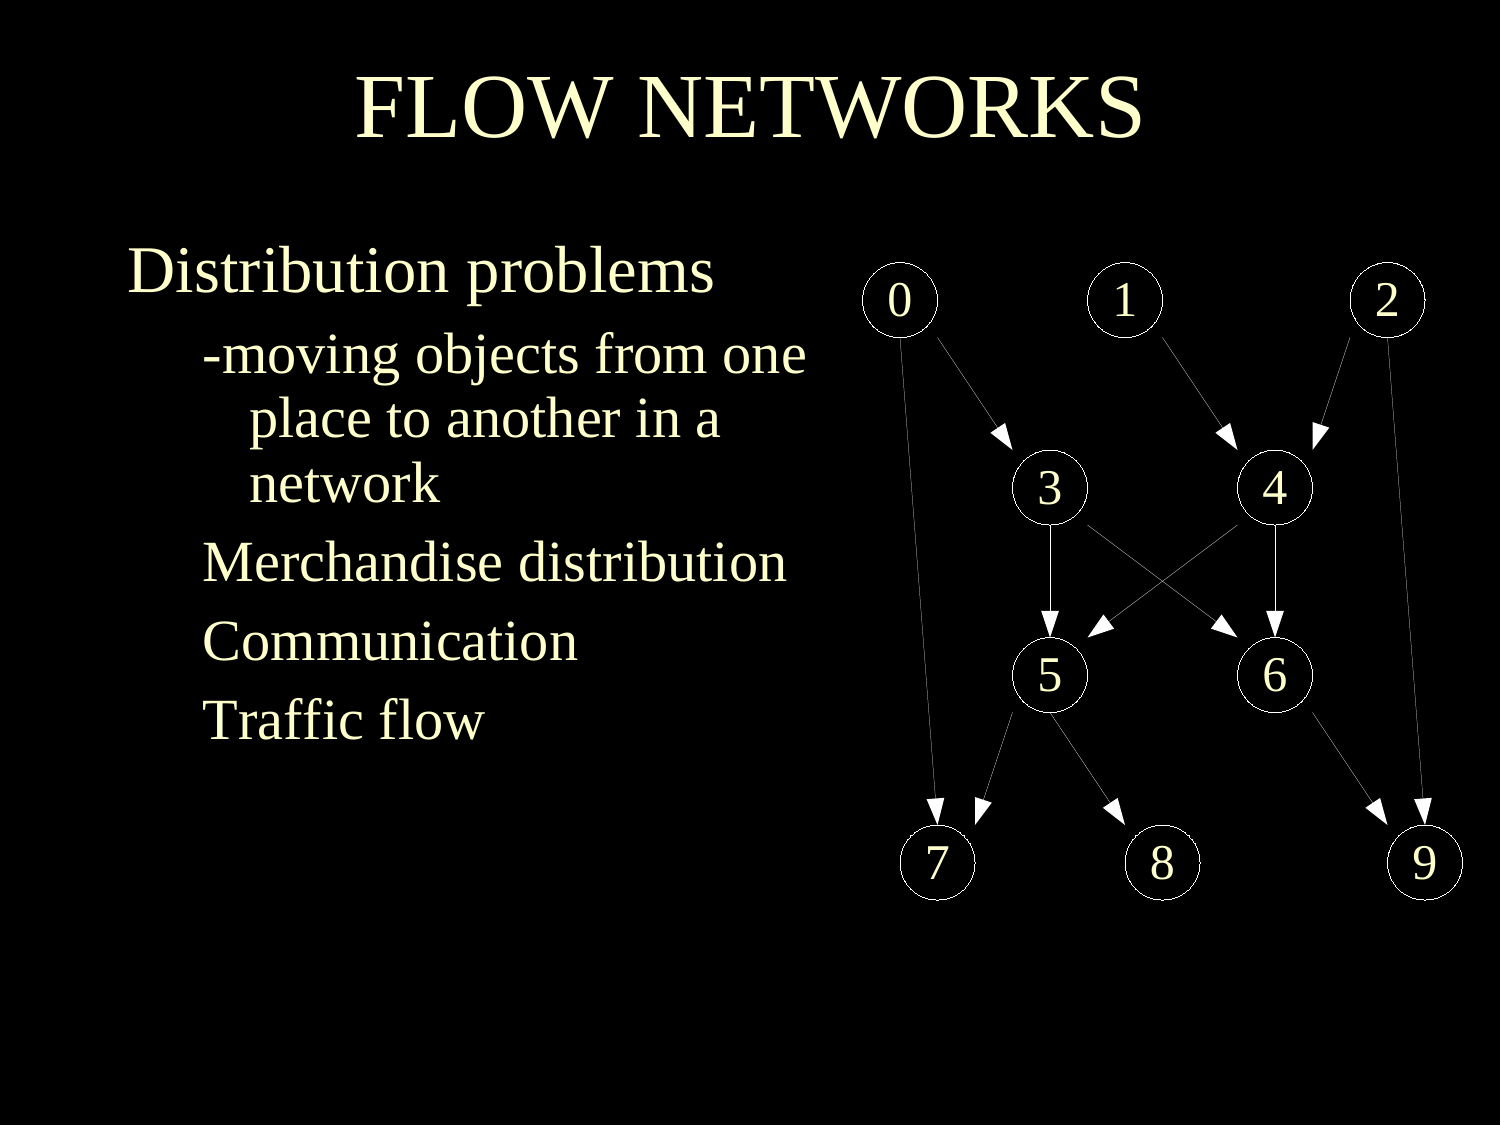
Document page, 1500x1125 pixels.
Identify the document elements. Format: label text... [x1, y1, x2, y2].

text_box 6 [1237, 637, 1313, 713]
text_box 3 [1012, 450, 1088, 526]
text_box 0 [862, 262, 938, 338]
text_box 9 [1387, 825, 1463, 901]
list Distribution problems -moving objects from one place to another in a network Merchandise distribution Communication Traffic flow [112, 224, 826, 1083]
text_box 2 [1350, 262, 1426, 338]
text_box 4 [1237, 450, 1313, 526]
text_box 8 [1125, 825, 1201, 901]
title FLOW NETWORKS [22, 47, 1480, 165]
text_box 7 [900, 825, 976, 901]
text_box 1 [1087, 262, 1163, 338]
text_box 5 [1012, 637, 1088, 713]
